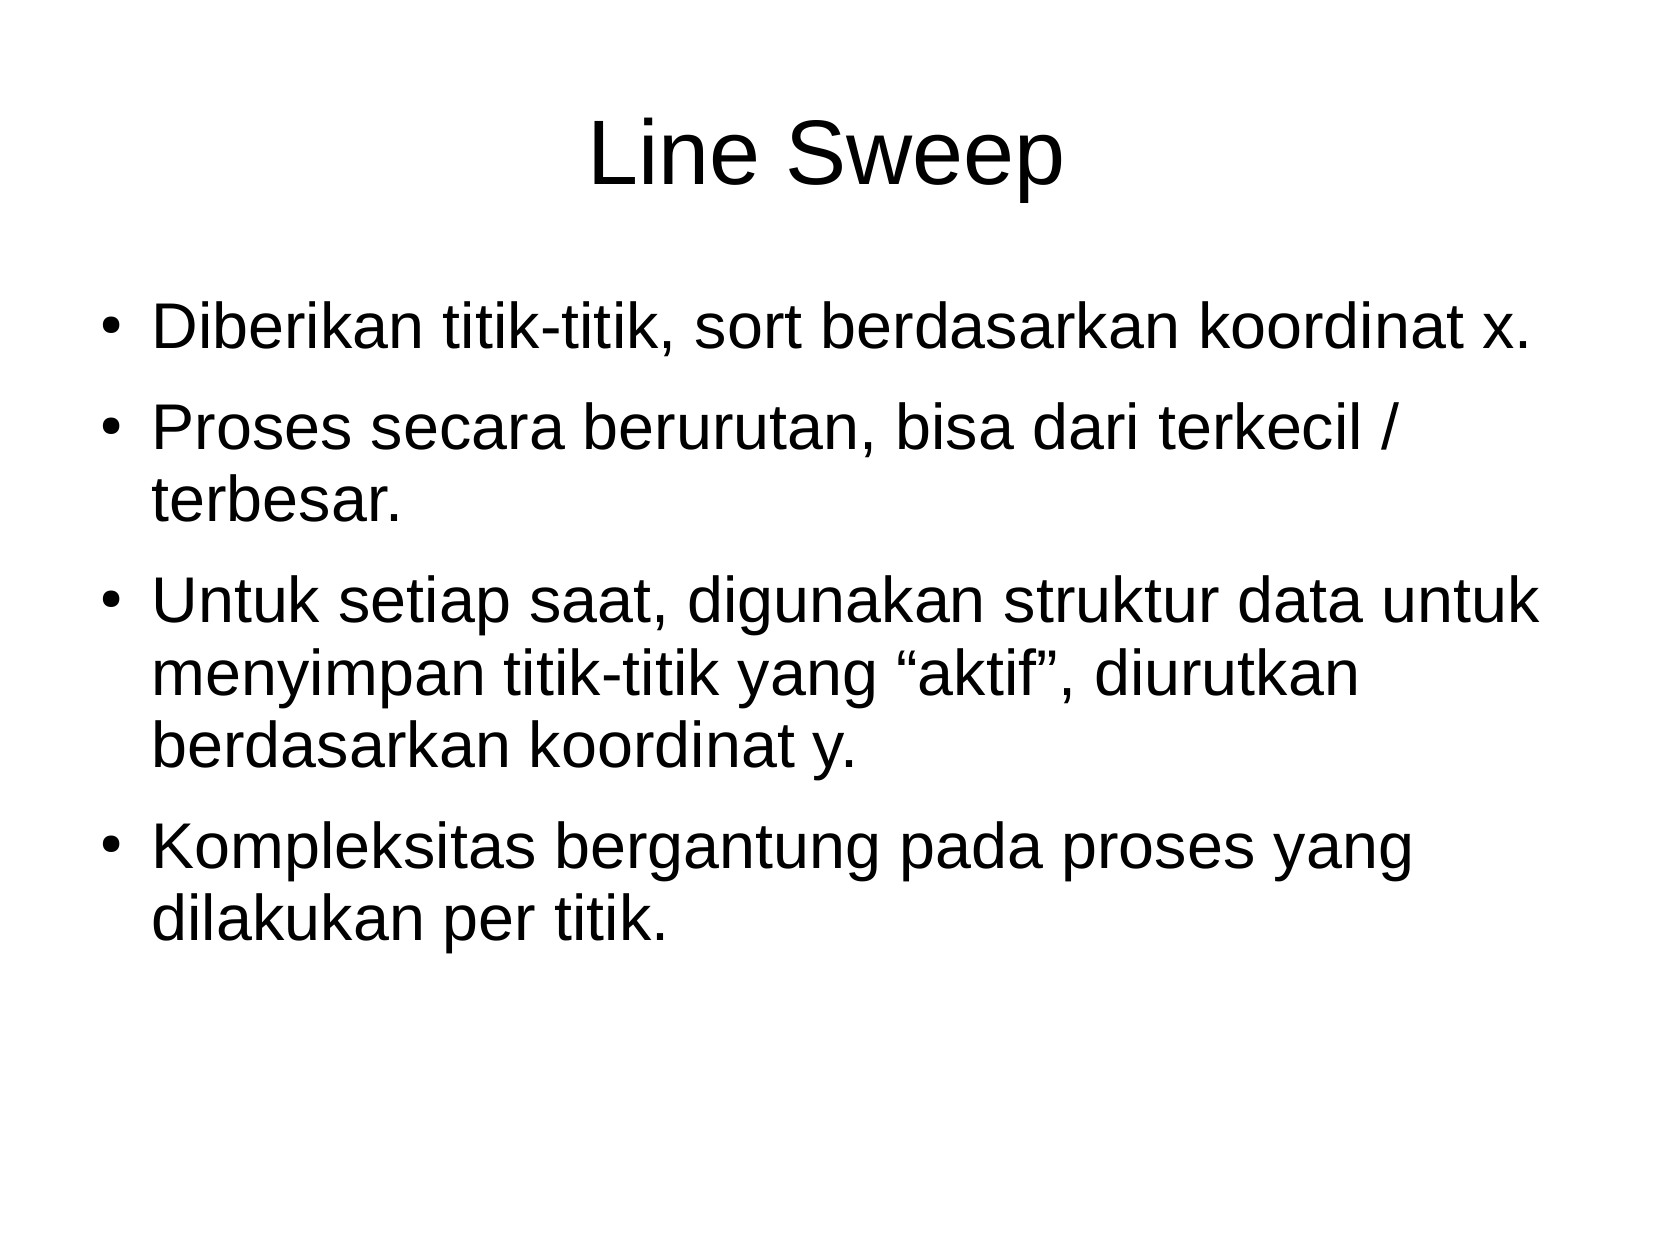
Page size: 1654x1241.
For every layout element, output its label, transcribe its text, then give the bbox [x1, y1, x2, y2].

title Line Sweep [82, 49, 1571, 257]
list Diberikan titik-titik, sort berdasarkan koordinat x. Proses secara berurutan, bisa dari terkecil / terbesar. Untuk setiap saat, digunakan struktur data untuk menyimpan titik-titik yang “aktif”, diurutkan berdasarkan koordinat y. Kompleksitas bergantung pada proses yang dilakukan per titik. [82, 290, 1571, 1010]
